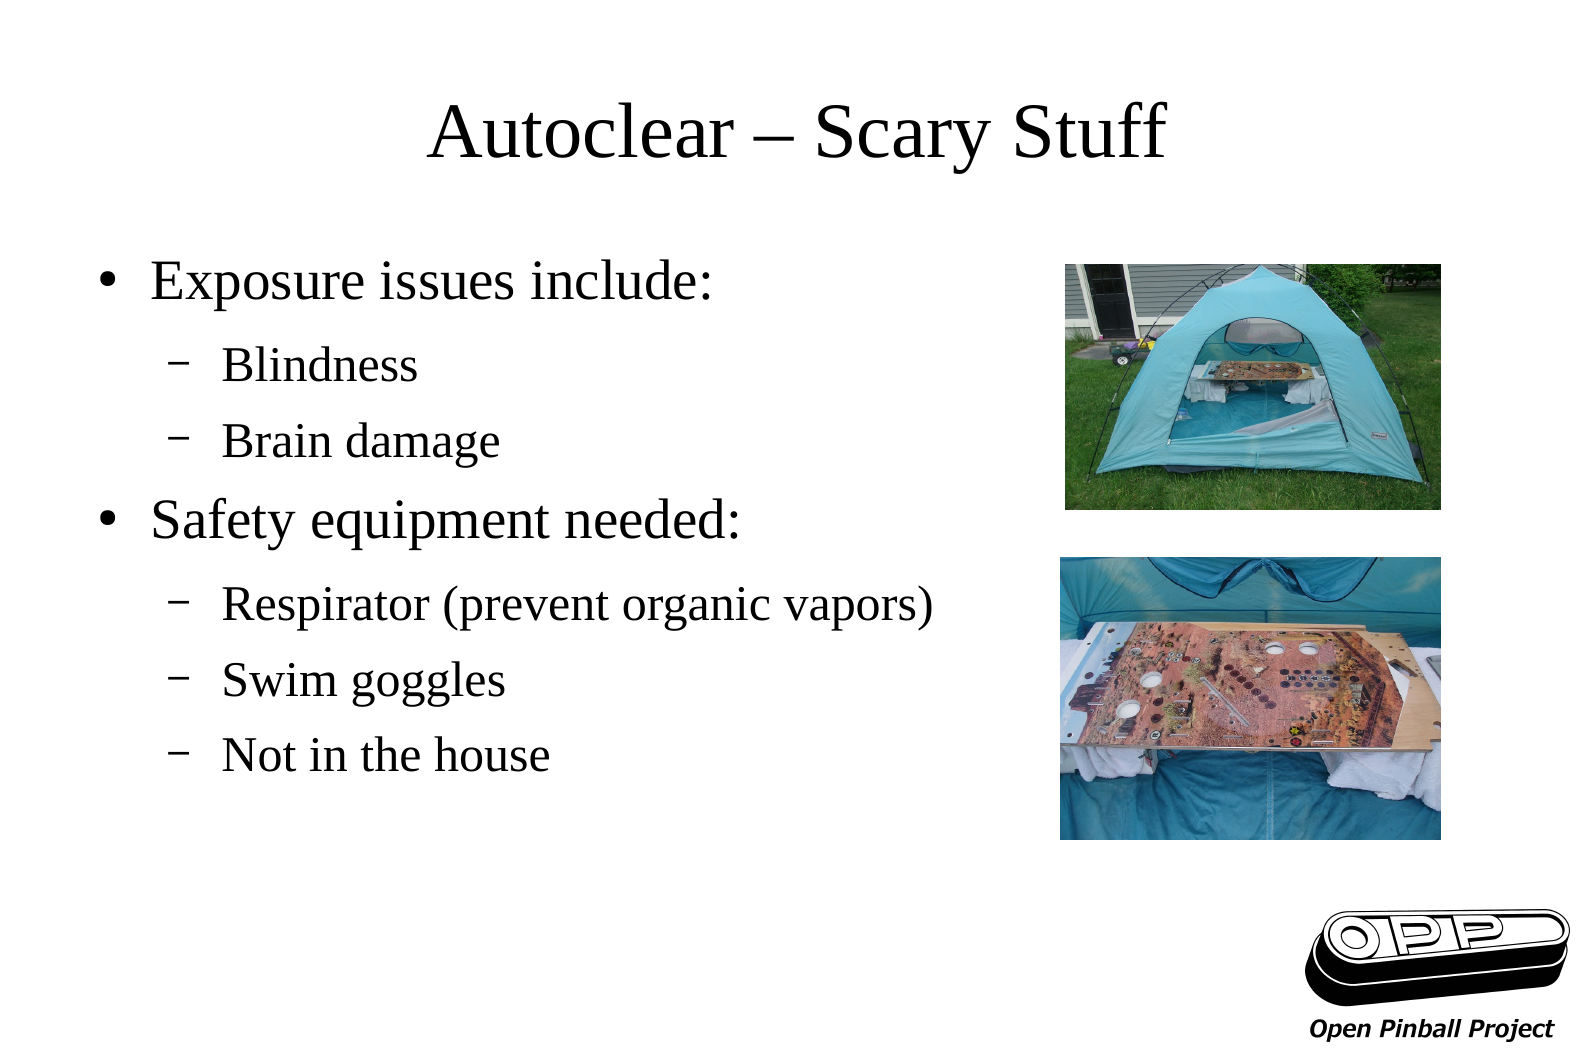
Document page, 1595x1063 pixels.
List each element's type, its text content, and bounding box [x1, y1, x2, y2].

picture [1060, 557, 1441, 841]
title Autoclear – Scary Stuff [79, 42, 1515, 220]
picture [1305, 909, 1570, 1042]
picture [1065, 264, 1441, 511]
list Exposure issues include: Blindness Brain damage Safety equipment needed: Respirator (prevent organic vapors) Swim goggles Not in the house [79, 248, 1515, 951]
